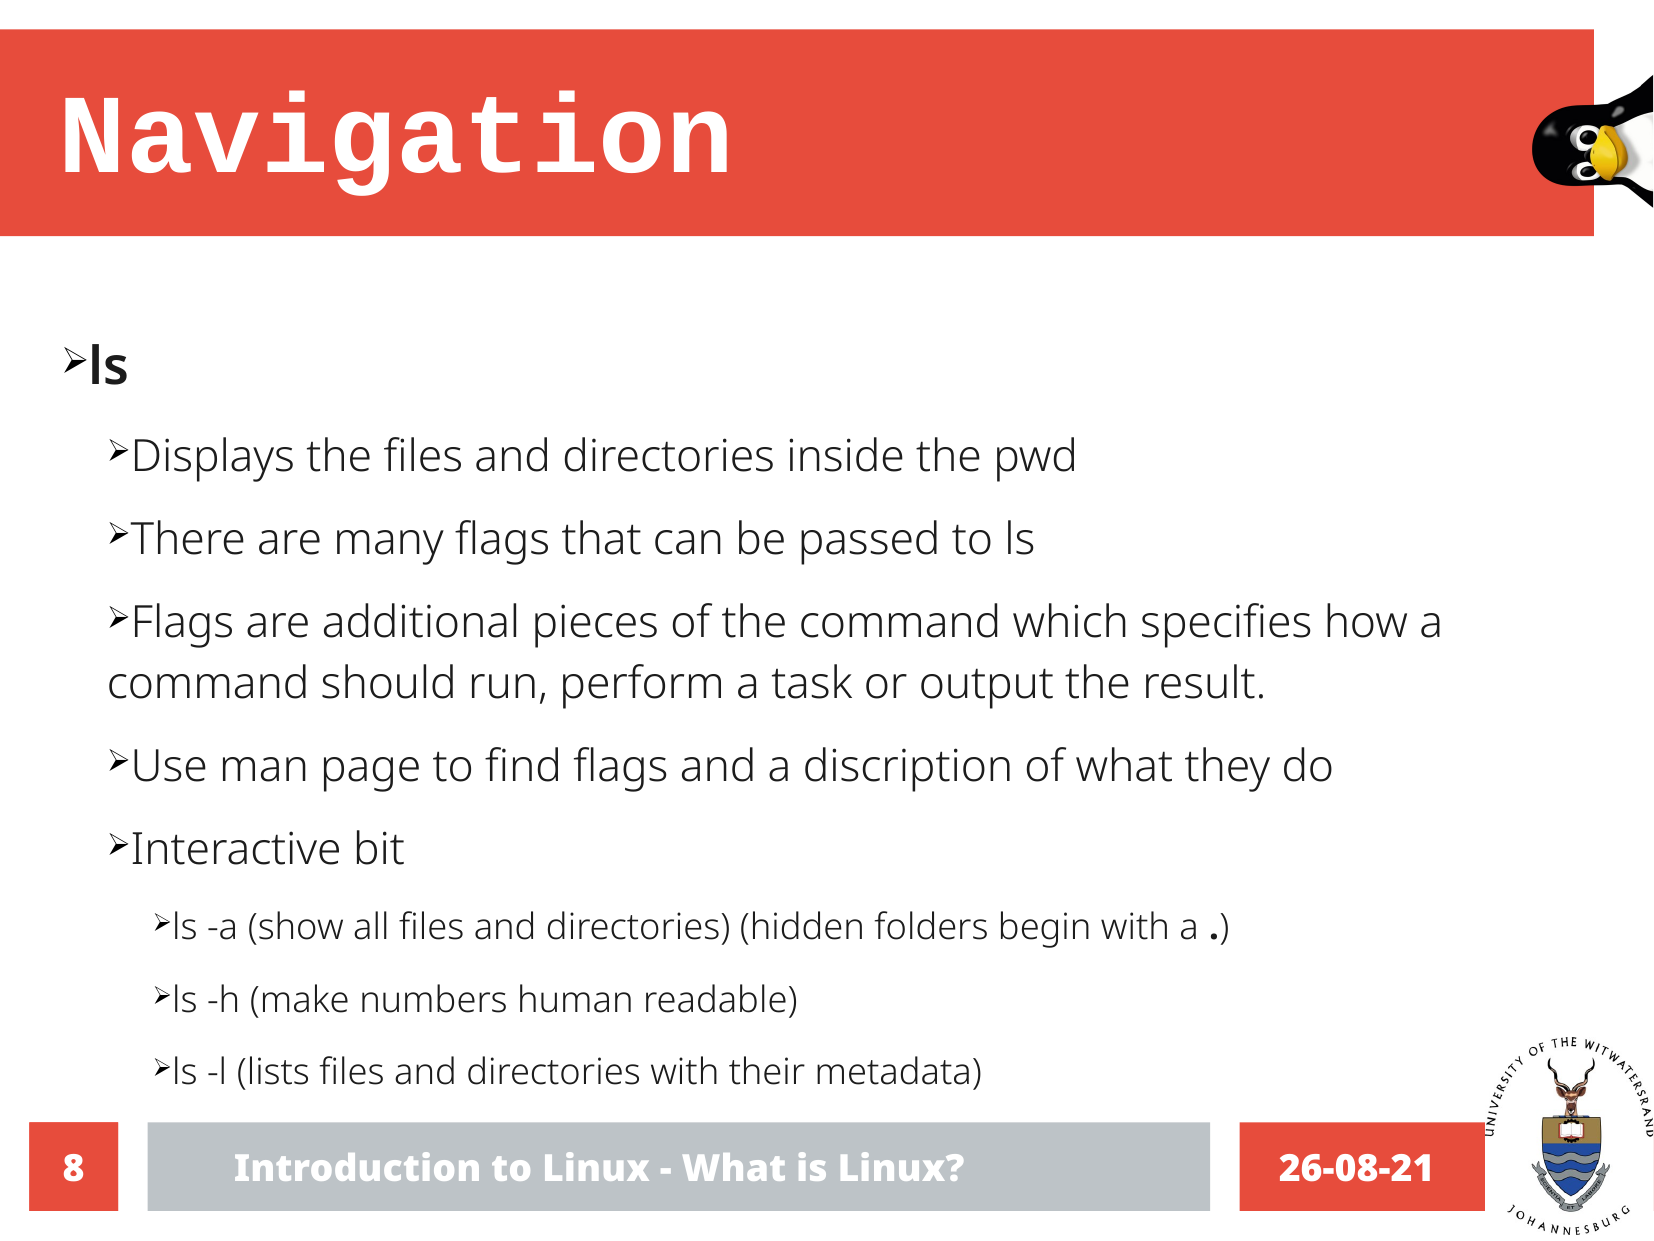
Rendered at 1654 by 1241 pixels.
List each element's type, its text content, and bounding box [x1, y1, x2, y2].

picture [1515, 24, 1654, 276]
list ls Displays the files and directories inside the pwd There are many flags that can be passed to ls Flags are additional pieces of the command which specifies how a command should run, perform a task or output the result. Use man page to find flags and a discription of what they do Interactive bit ls -a (show all files and directories) (hidden folders begin with a .) ls -h (make numbers human readable) ls -l (lists files and directories with their metadata) [61, 328, 1567, 1097]
title Navigation [58, 59, 1594, 207]
picture [1485, 1037, 1654, 1235]
